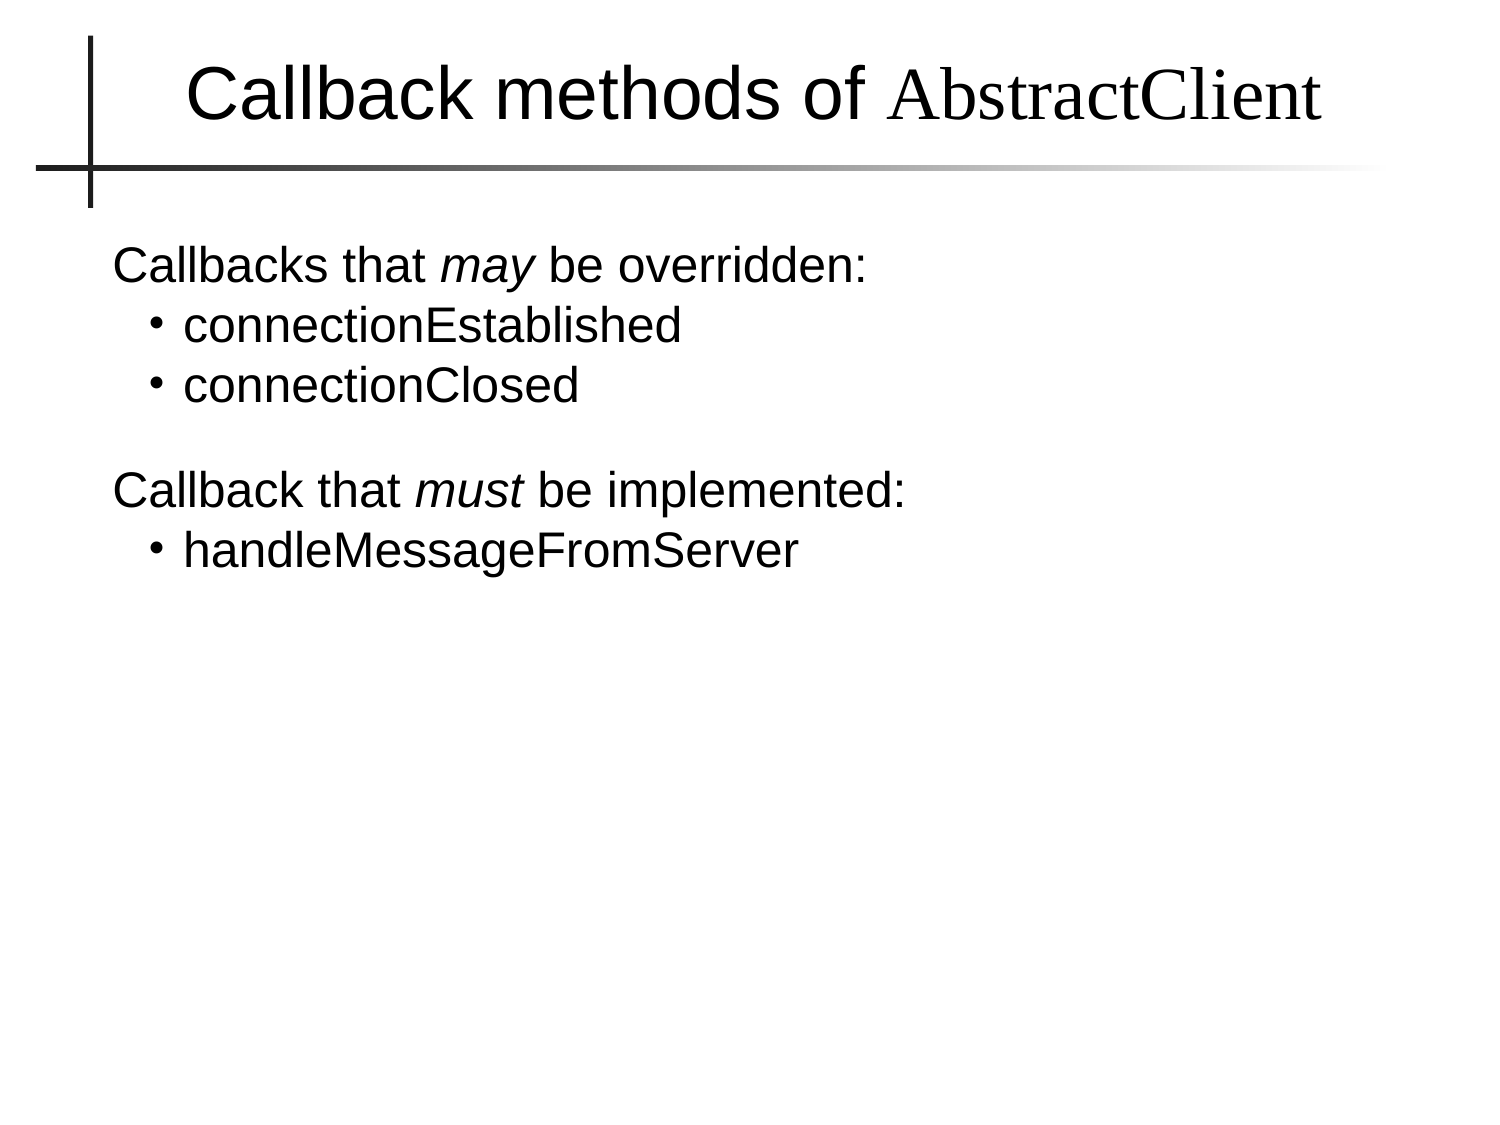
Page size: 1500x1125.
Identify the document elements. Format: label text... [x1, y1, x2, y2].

text_box Callback methods of AbstractClient [89, 14, 1440, 165]
text_box Callbacks that may be overridden: connectionEstablished connectionClosed Callback that must be implemented: handleMessageFromServer [97, 224, 1335, 1013]
